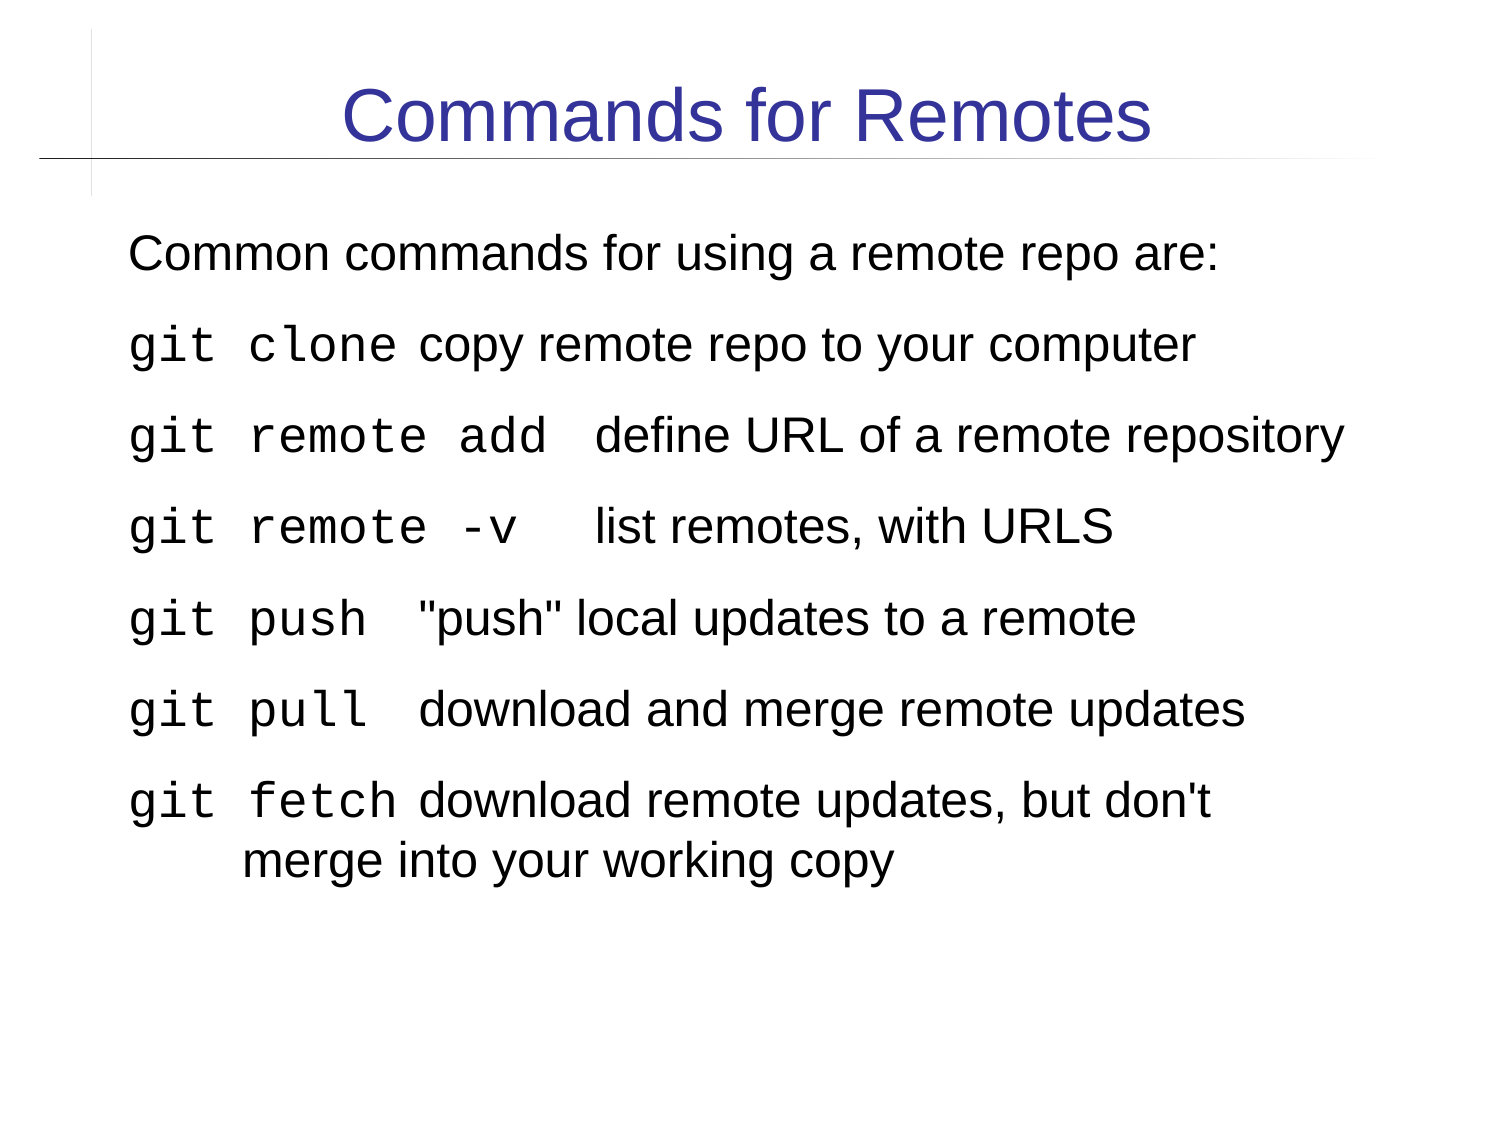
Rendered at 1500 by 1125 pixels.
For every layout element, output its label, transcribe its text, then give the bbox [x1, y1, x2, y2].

text_box Common commands for using a remote repo are: git clone copy remote repo to your computer git remote add define URL of a remote repository git remote -v list remotes, with URLS git push "push" local updates to a remote git pull download and merge remote updates git fetch download remote updates, but don't merge into your working copy [112, 212, 1465, 1061]
title Commands for Remotes [112, 38, 1383, 184]
